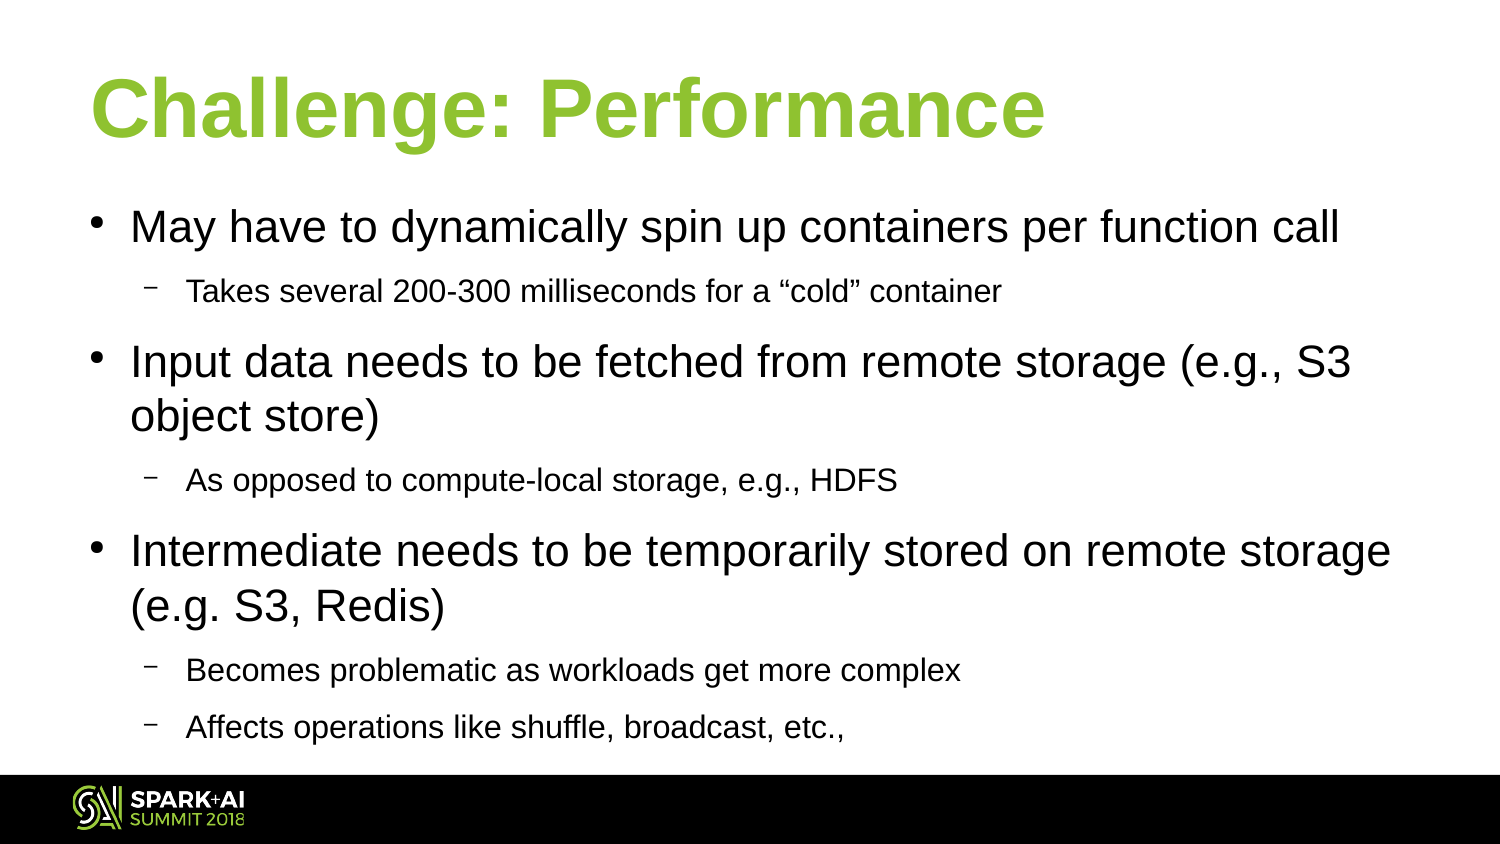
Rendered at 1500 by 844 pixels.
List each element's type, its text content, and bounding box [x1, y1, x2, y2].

list May have to dynamically spin up containers per function call Takes several 200-300 milliseconds for a “cold” container Input data needs to be fetched from remote storage (e.g., S3 object store) As opposed to compute-local storage, e.g., HDFS Intermediate needs to be temporarily stored on remote storage (e.g. S3, Redis) Becomes problematic as workloads get more complex Affects operations like shuffle, broadcast, etc., [75, 196, 1425, 754]
title Challenge: Performance [75, 33, 1426, 175]
